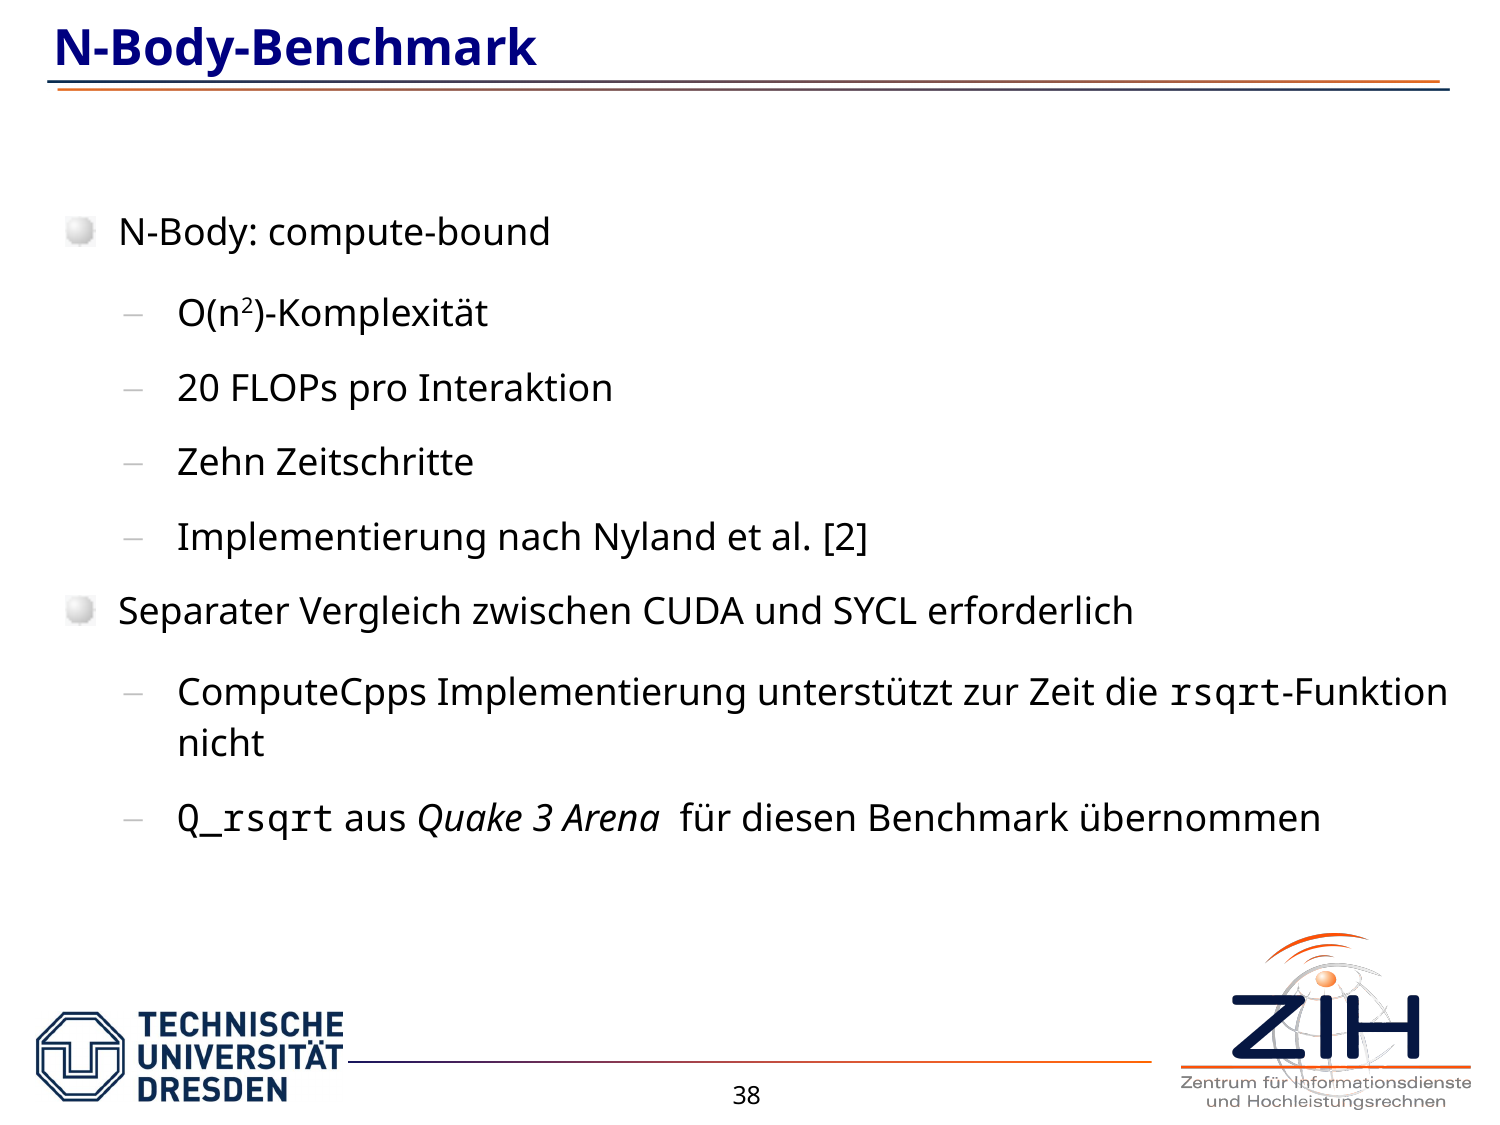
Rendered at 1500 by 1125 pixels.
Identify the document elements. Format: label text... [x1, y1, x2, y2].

picture [1181, 933, 1471, 1110]
list N-Body: compute-bound O(n2)-Komplexität 20 FLOPs pro Interaktion Zehn Zeitschritte Implementierung nach Nyland et al. [2] Separater Vergleich zwischen CUDA und SYCL erforderlich ComputeCpps Implementierung unterstützt zur Zeit die rsqrt-Funktion nicht Q_rsqrt aus Quake 3 Arena für diesen Benchmark übernommen [29, 118, 1486, 931]
title N-Body-Benchmark [53, 12, 1453, 81]
picture [47, 80, 1450, 91]
picture [35, 1011, 343, 1102]
